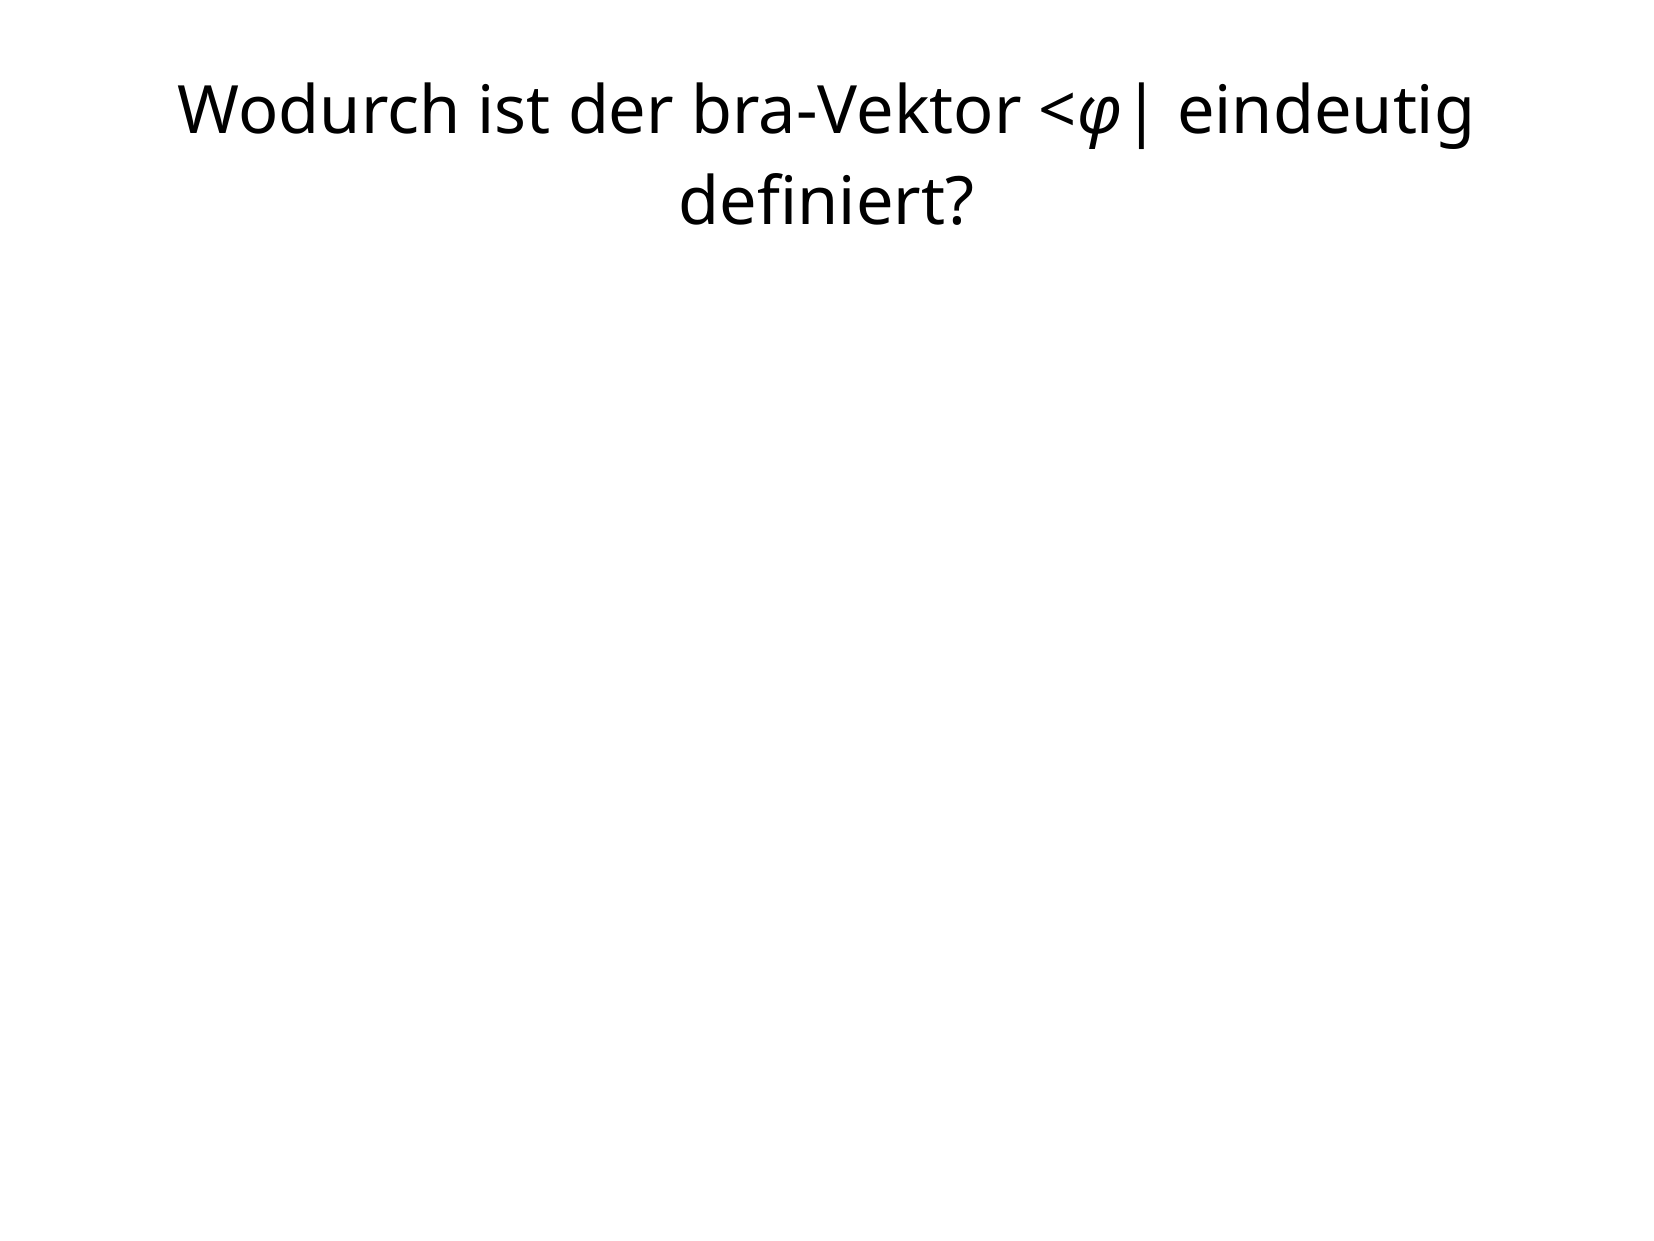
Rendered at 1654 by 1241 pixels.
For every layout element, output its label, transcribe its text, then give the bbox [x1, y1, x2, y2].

title Wodurch ist der bra-Vektor <φ| eindeutig definiert? [82, 49, 1571, 257]
